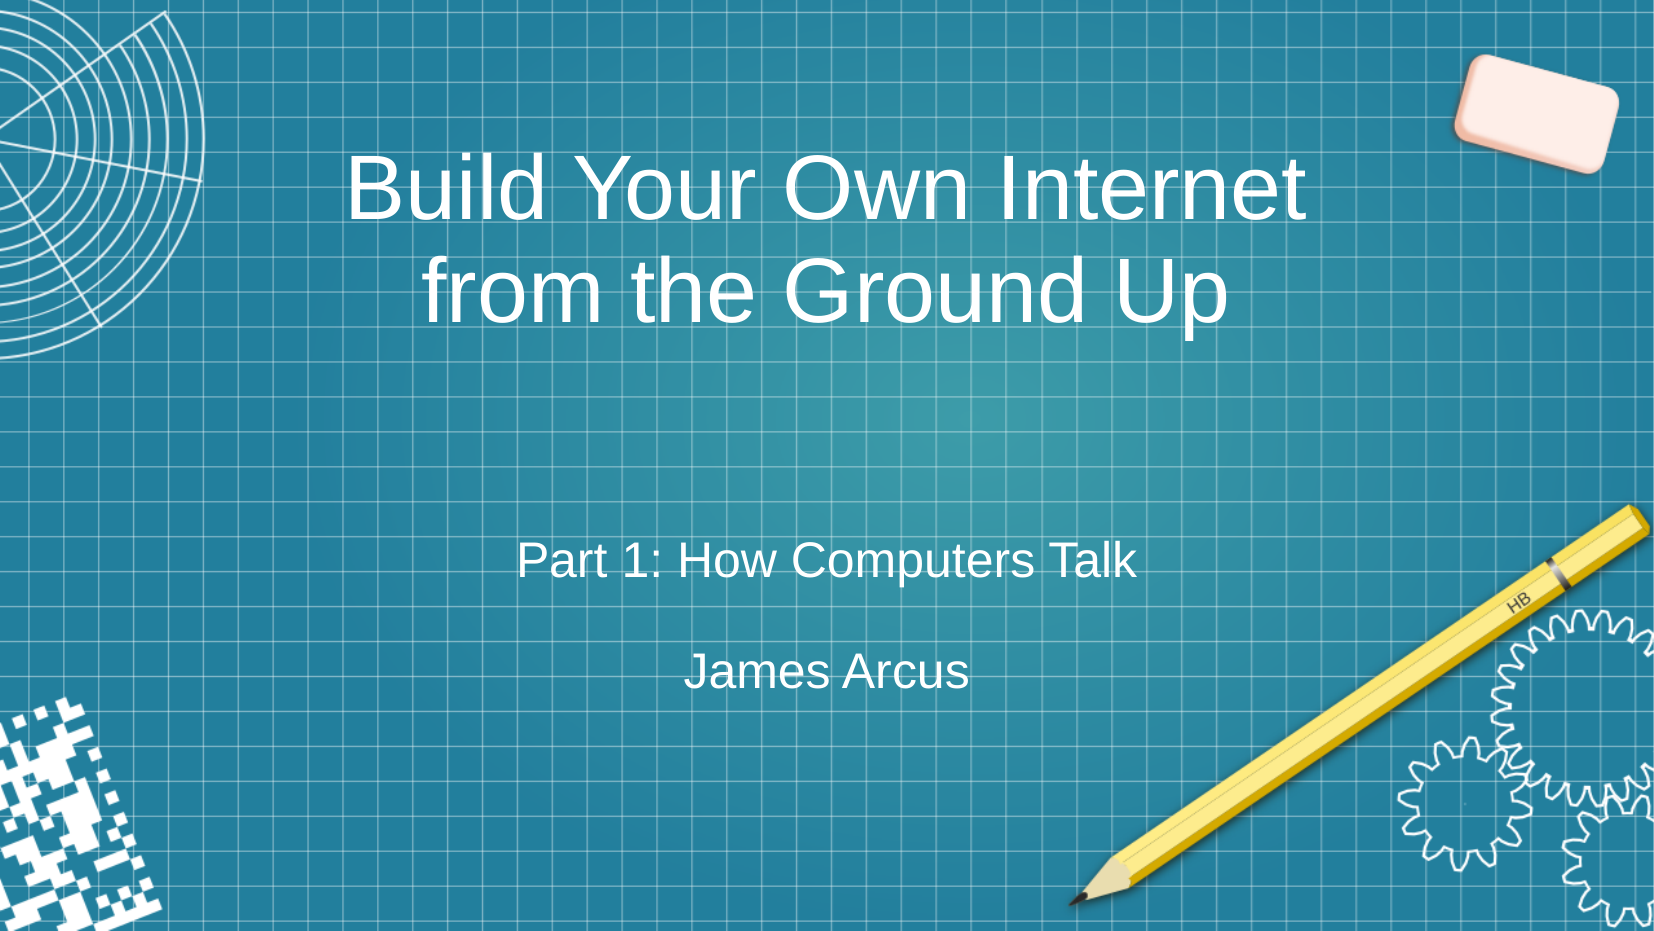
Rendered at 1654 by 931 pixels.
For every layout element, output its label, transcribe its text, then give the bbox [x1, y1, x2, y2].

title Build Your Own Internet from the Ground Up [82, 132, 1571, 346]
picture [0, 0, 1654, 931]
subtitle Part 1: How Computers Talk James Arcus [82, 389, 1571, 842]
